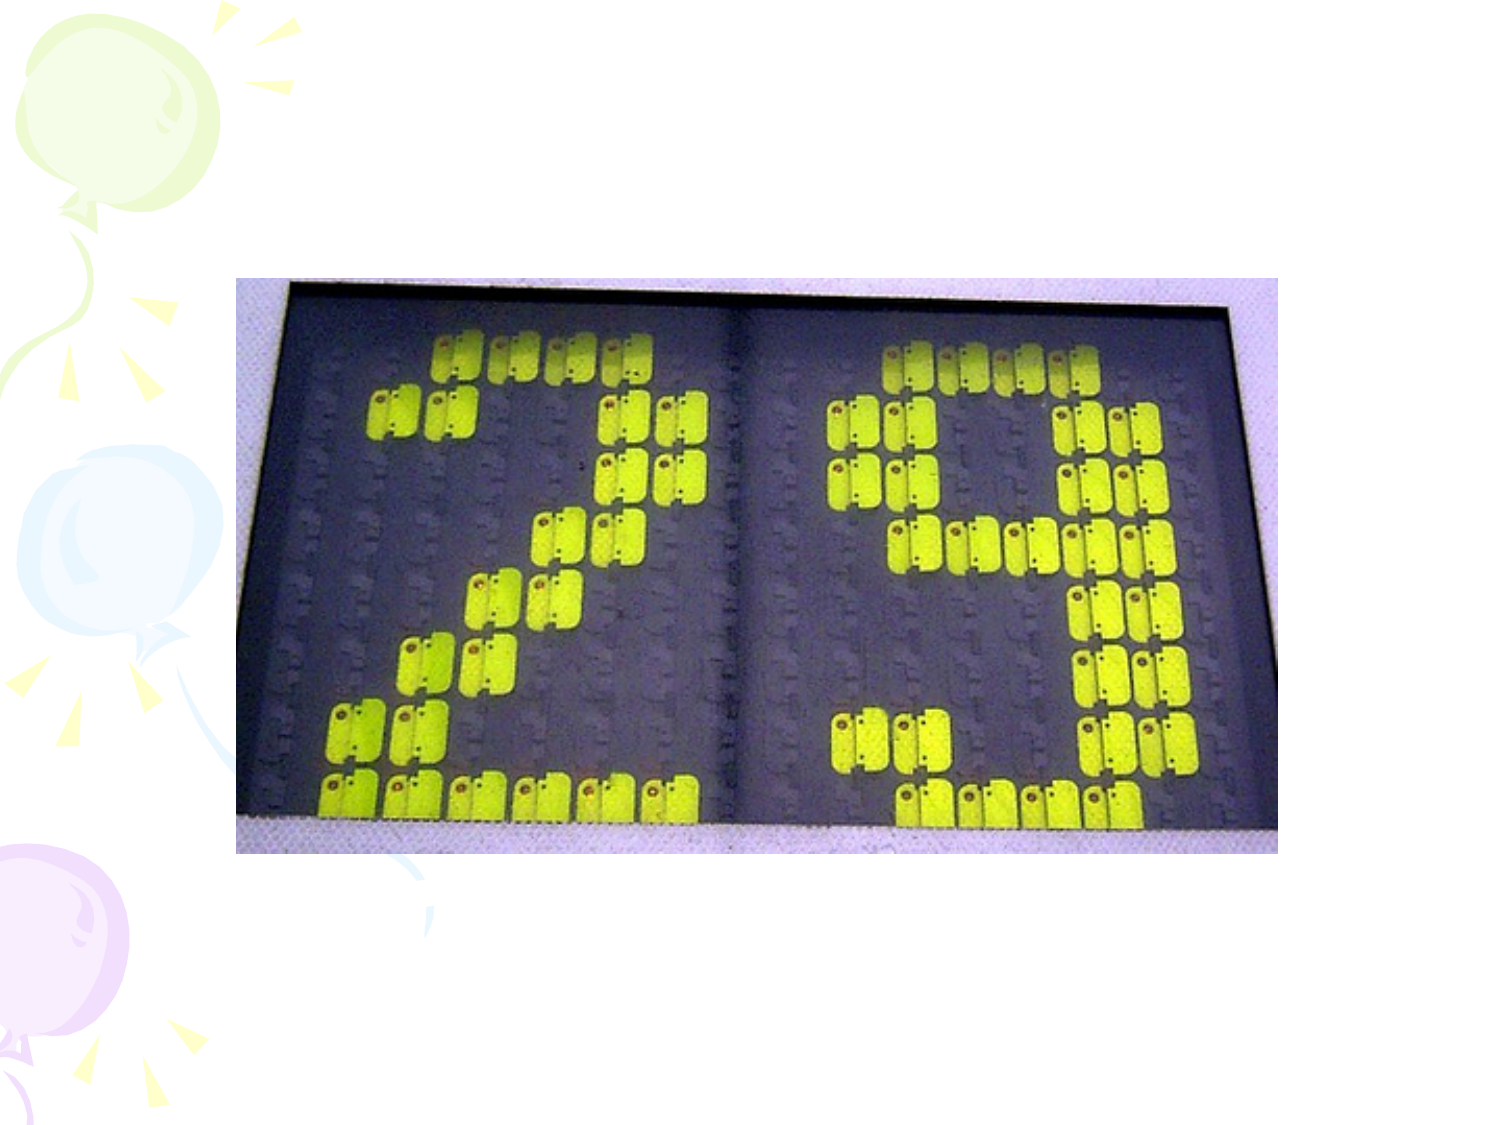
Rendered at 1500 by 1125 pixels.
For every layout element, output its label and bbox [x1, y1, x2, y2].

picture [236, 278, 1278, 854]
